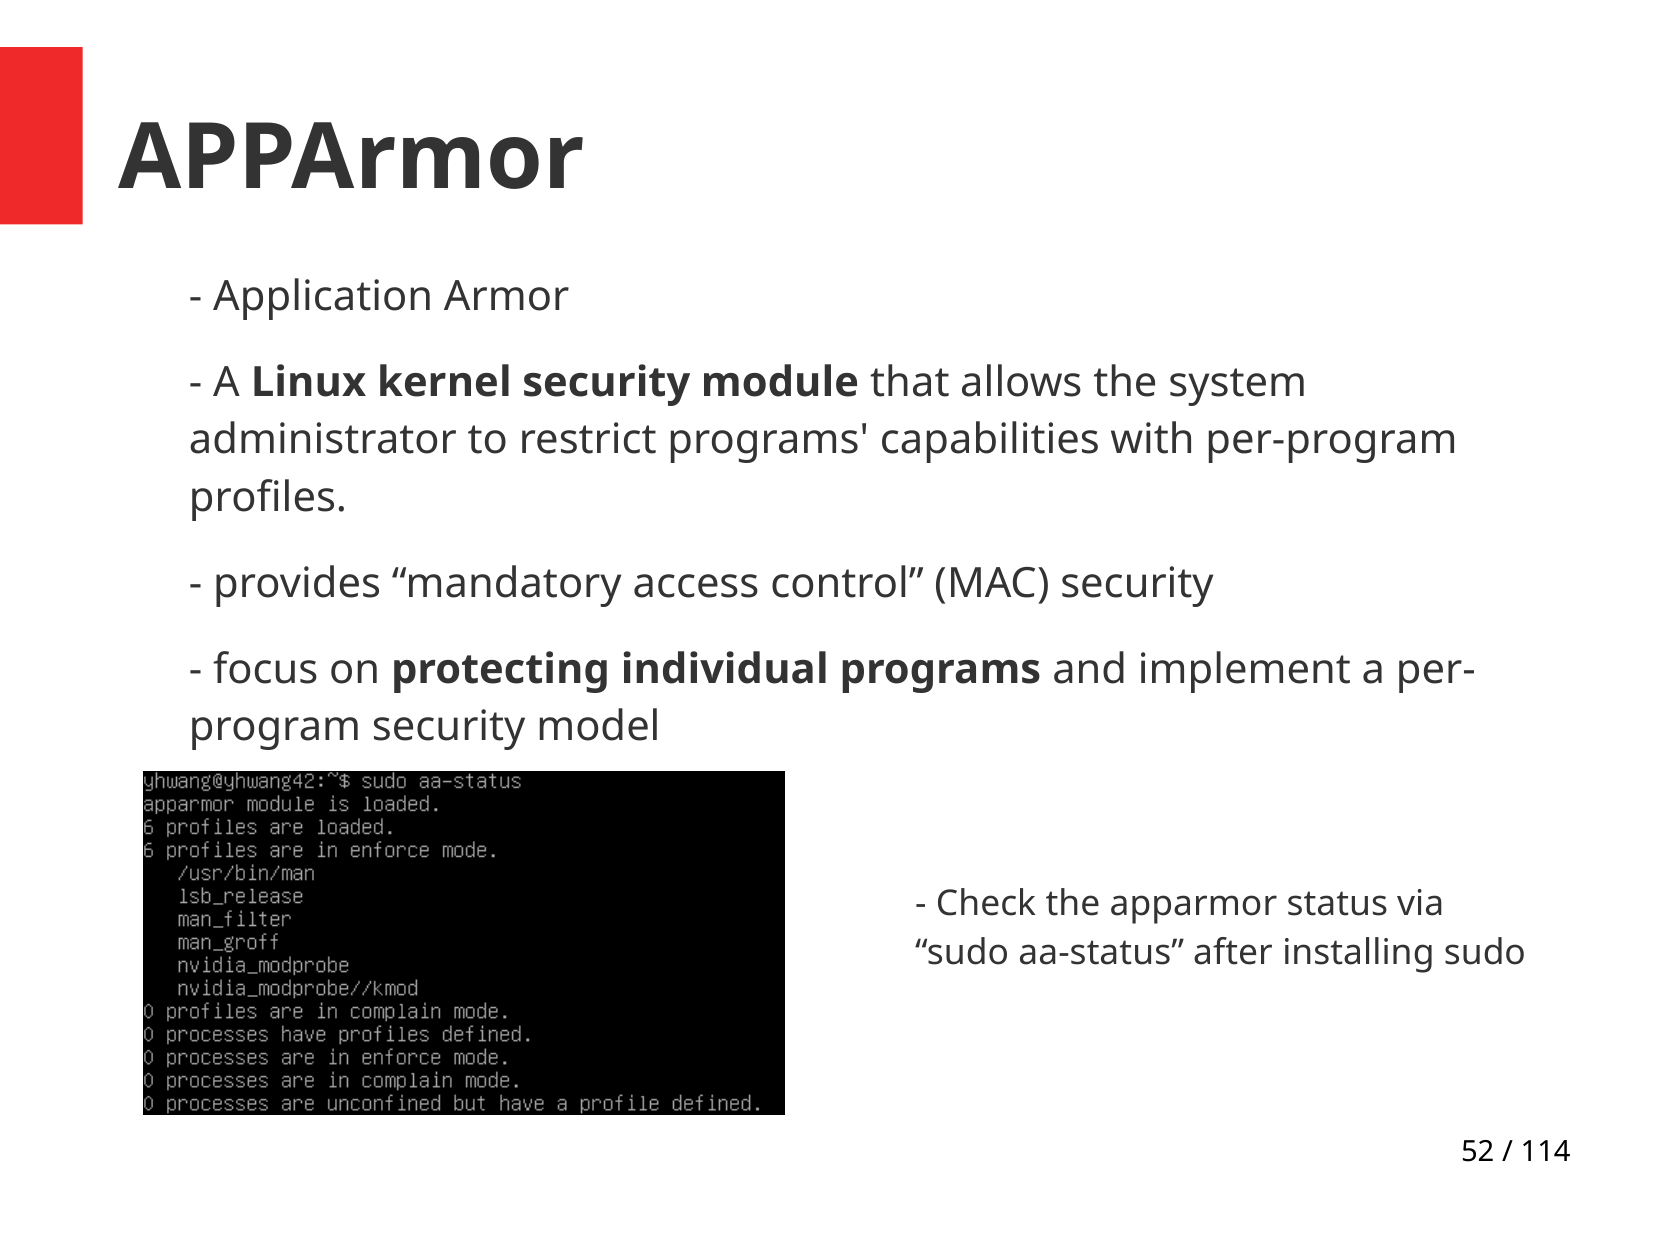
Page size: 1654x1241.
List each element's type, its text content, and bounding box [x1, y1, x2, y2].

picture [143, 771, 785, 1115]
title APPArmor [118, 49, 1571, 257]
list - Check the apparmor status via “sudo aa-status” after installing sudo [844, 877, 1537, 1221]
list - Application Armor - A Linux kernel security module that allows the system administrator to restrict programs' capabilities with per-program profiles. - provides “mandatory access control” (MAC) security - focus on protecting individual programs and implement a per-program security model [118, 265, 1536, 691]
